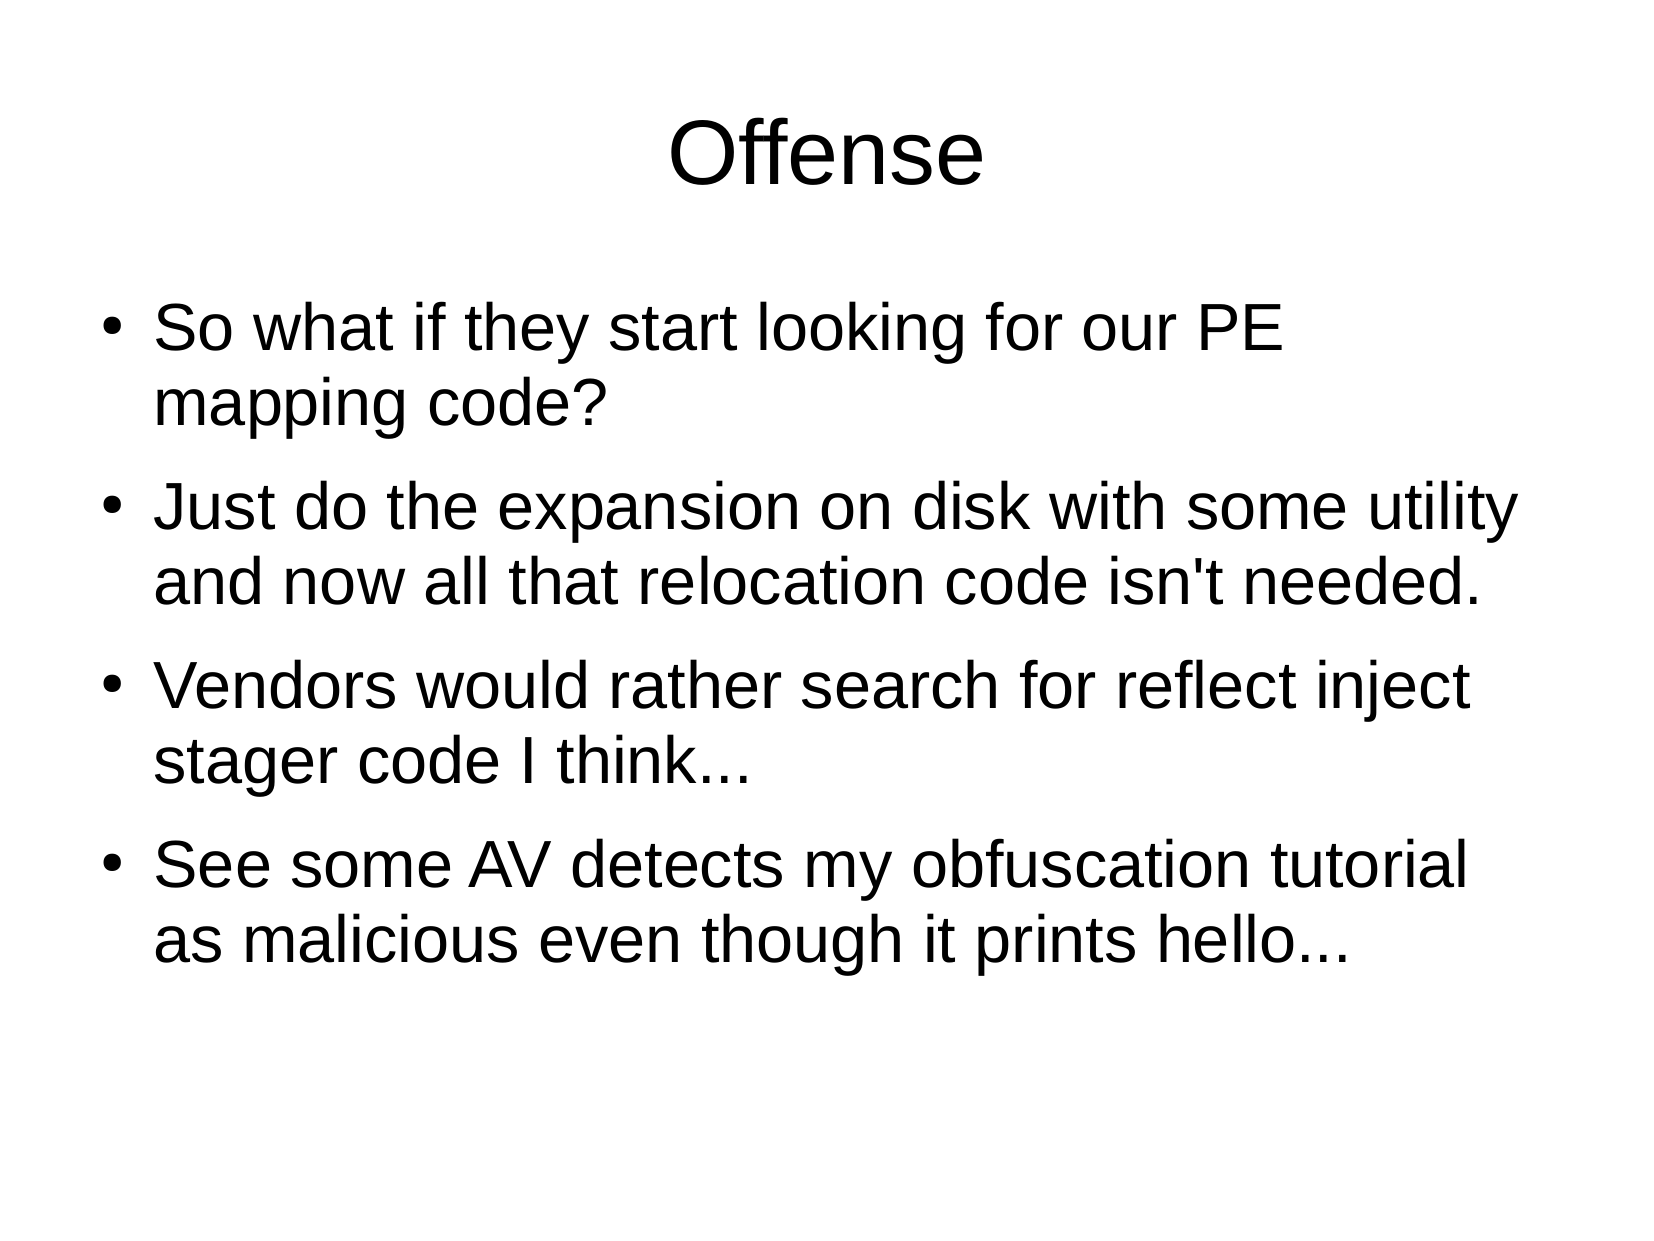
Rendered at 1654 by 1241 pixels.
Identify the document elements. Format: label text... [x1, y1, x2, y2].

list So what if they start looking for our PE mapping code? Just do the expansion on disk with some utility and now all that relocation code isn't needed. Vendors would rather search for reflect inject stager code I think... See some AV detects my obfuscation tutorial as malicious even though it prints hello... [82, 290, 1538, 1010]
title Offense [82, 49, 1571, 257]
